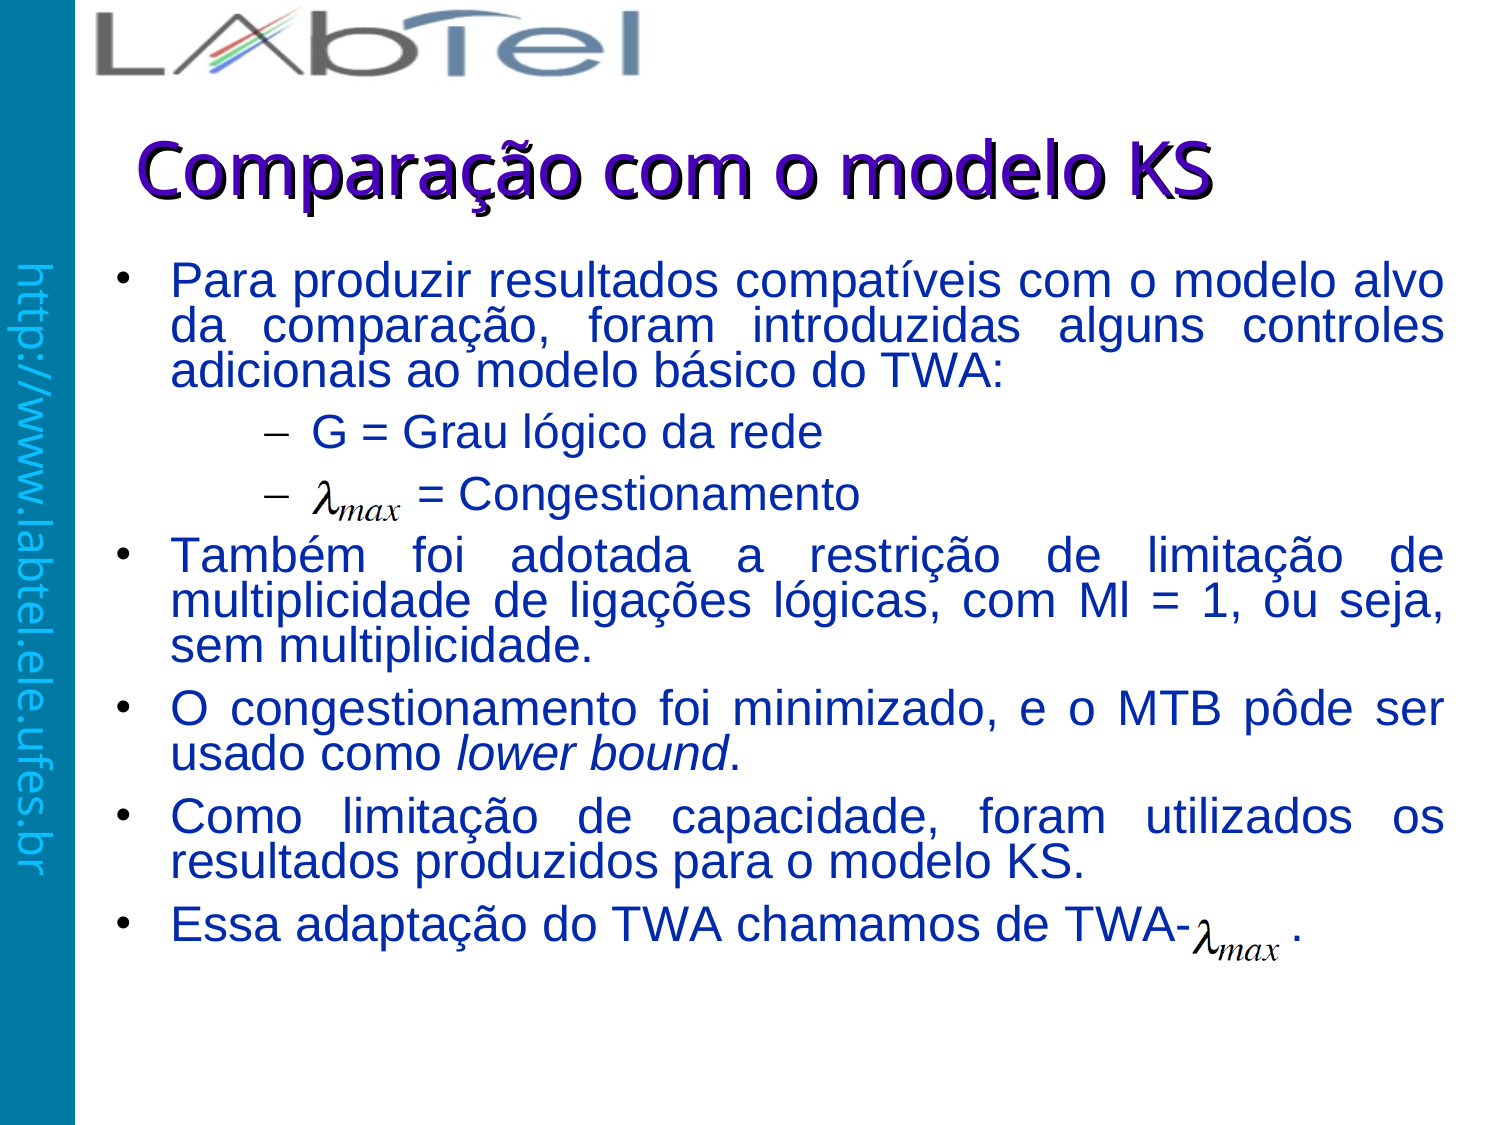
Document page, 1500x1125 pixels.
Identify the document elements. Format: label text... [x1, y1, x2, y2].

title Comparação com o modelo KS [99, 65, 1461, 237]
picture [76, 0, 675, 88]
picture [1189, 913, 1289, 975]
picture [309, 474, 410, 535]
list Para produzir resultados compatíveis com o modelo alvo da comparação, foram introduzidas alguns controles adicionais ao modelo básico do TWA: G = Grau lógico da rede = Congestionamento Também foi adotada a restrição de limitação de multiplicidade de ligações lógicas, com Ml = 1, ou seja, sem multiplicidade. O congestionamento foi minimizado, e o MTB pôde ser usado como lower bound. Como limitação de capacidade, foram utilizados os resultados produzidos para o modelo KS. Essa adaptação do TWA chamamos de TWA- . [99, 237, 1461, 980]
